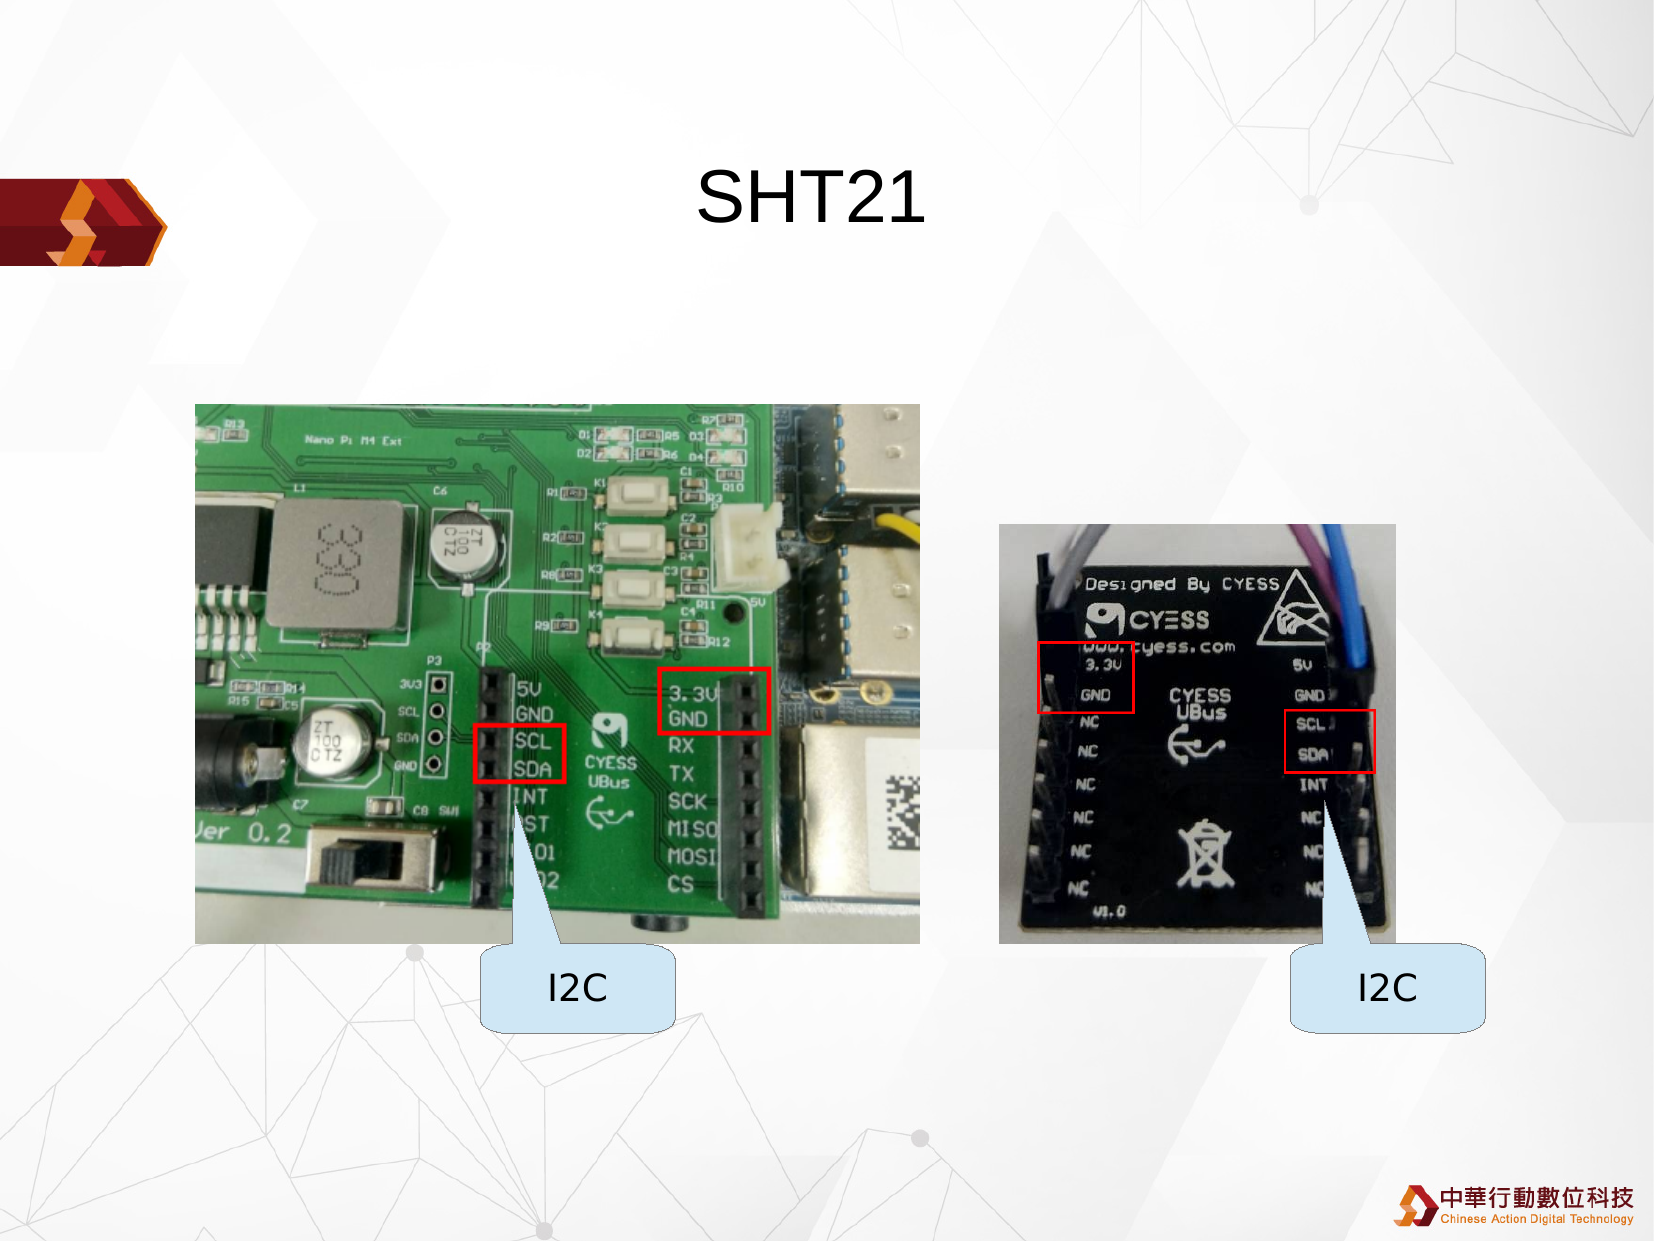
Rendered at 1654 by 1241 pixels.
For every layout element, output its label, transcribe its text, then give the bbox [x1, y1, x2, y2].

title SHT21 [118, 112, 1506, 281]
picture [0, 0, 1654, 1241]
text_box I2C [1290, 800, 1486, 1034]
text_box I2C [480, 800, 676, 1034]
